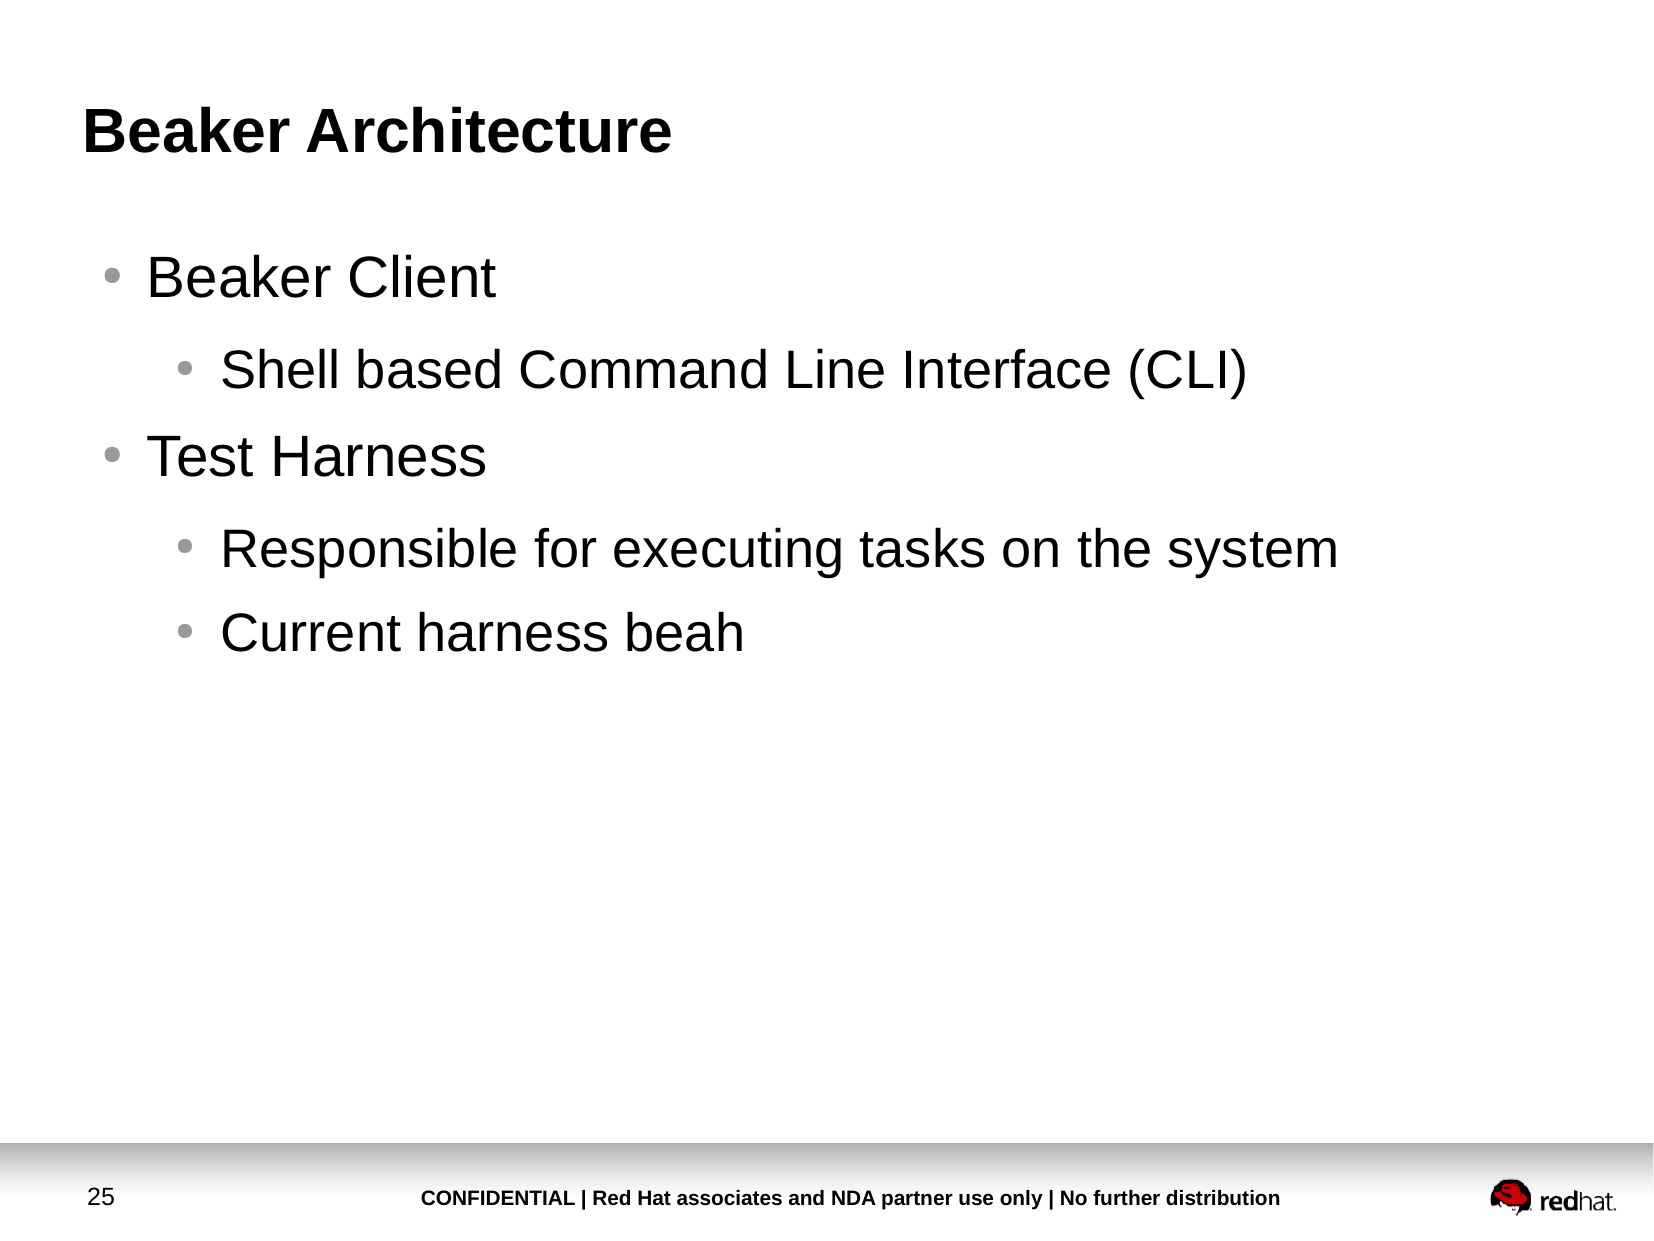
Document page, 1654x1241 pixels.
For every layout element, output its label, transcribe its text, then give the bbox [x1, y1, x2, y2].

list Beaker Client Shell based Command Line Interface (CLI) Test Harness Responsible for executing tasks on the system Current harness beah [86, 244, 1576, 1039]
picture [0, 1143, 1654, 1241]
title Beaker Architecture [82, 37, 1571, 226]
